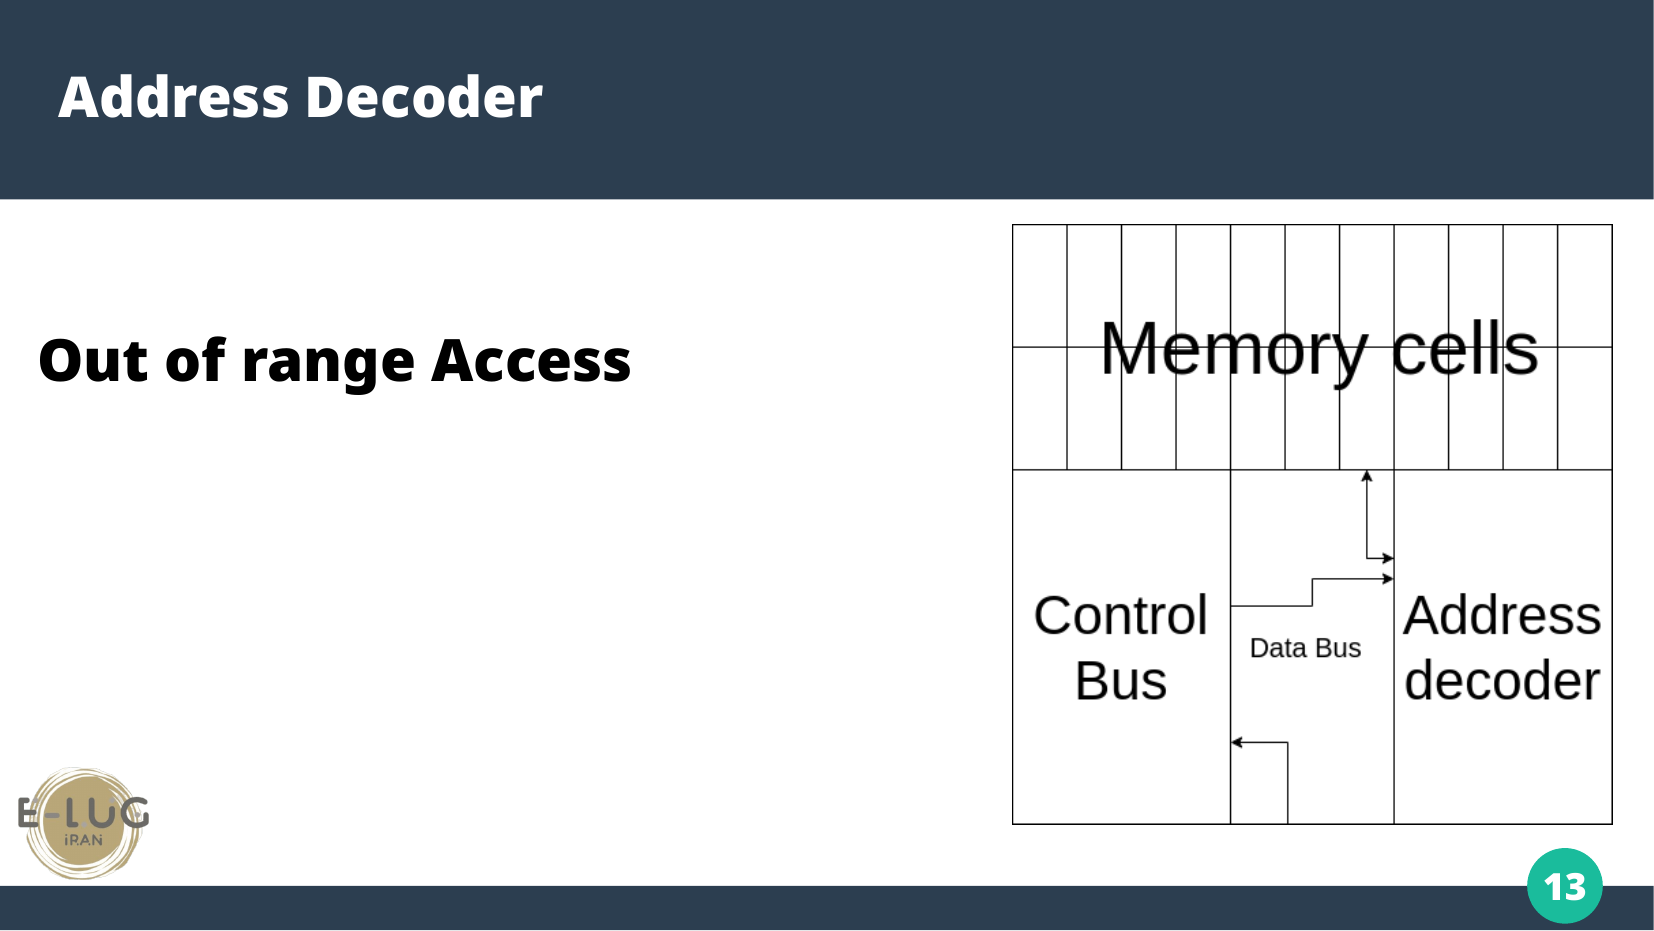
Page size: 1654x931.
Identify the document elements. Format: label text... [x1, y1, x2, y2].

title Out of range Access [37, 300, 1013, 418]
title Address Decoder [59, 37, 1595, 155]
picture [0, 749, 168, 901]
picture [1012, 224, 1613, 826]
